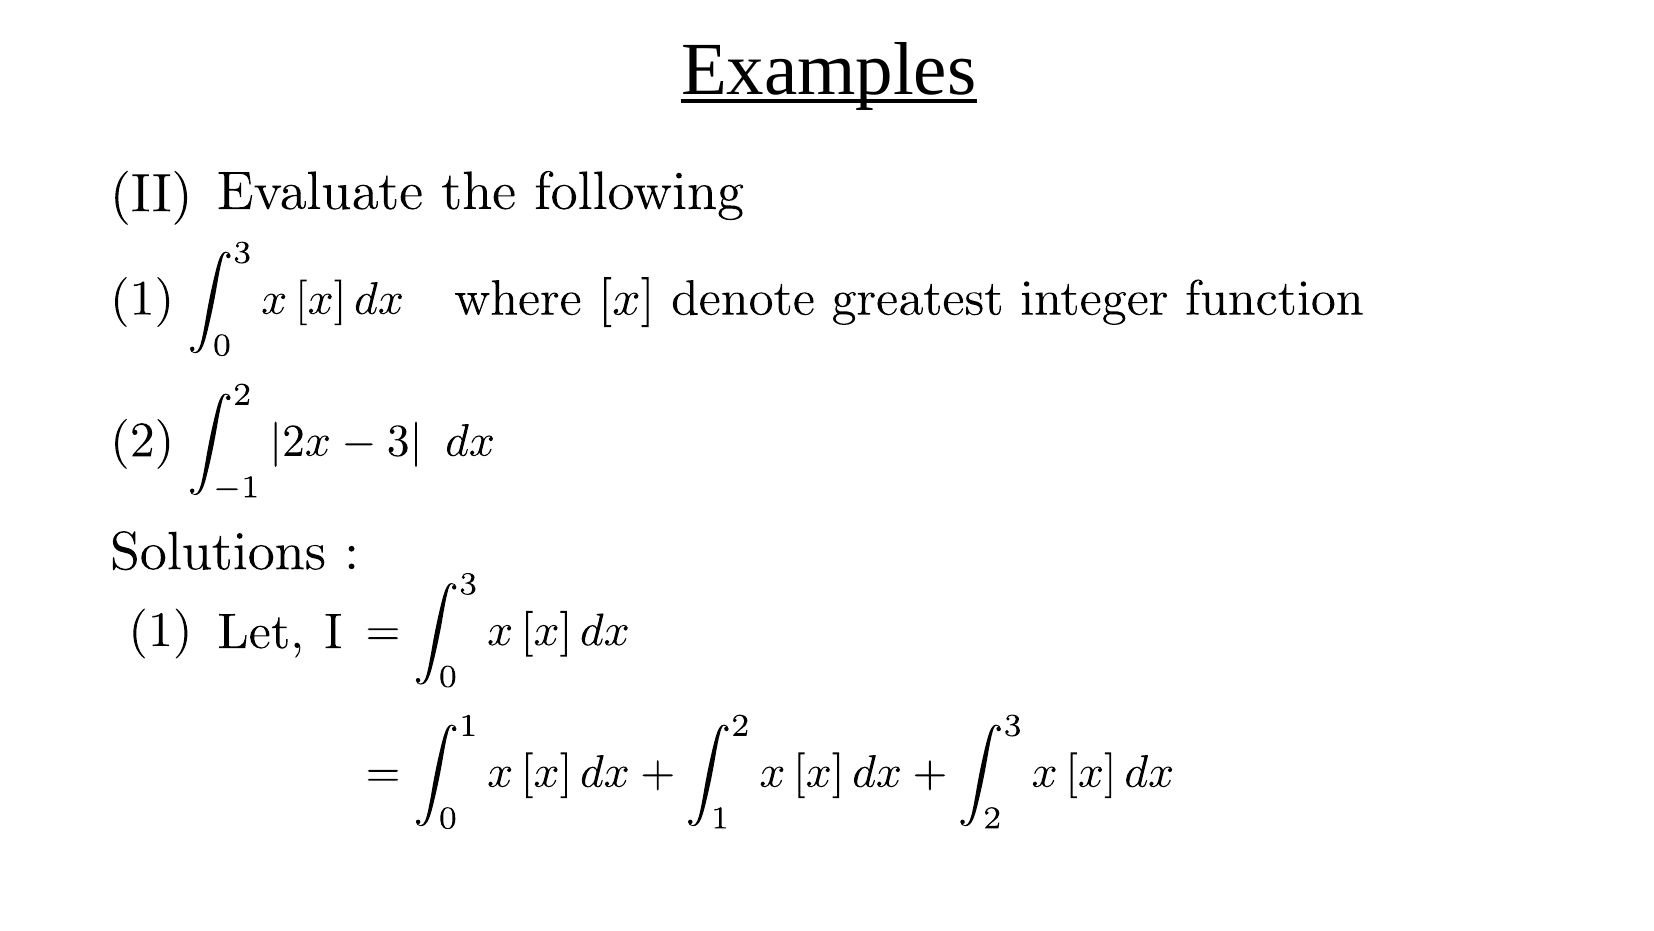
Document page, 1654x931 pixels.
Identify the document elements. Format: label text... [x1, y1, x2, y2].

text_box [218, 170, 744, 221]
text_box [367, 573, 628, 688]
subtitle [59, 154, 1607, 898]
text_box [112, 277, 170, 327]
text_box [219, 613, 301, 658]
text_box [325, 613, 341, 649]
text_box [455, 277, 1363, 328]
text_box [130, 608, 188, 659]
text_box [189, 383, 493, 498]
text_box [189, 241, 402, 357]
text_box [112, 418, 170, 469]
text_box [112, 531, 355, 571]
title Examples [84, 17, 1574, 121]
text_box [112, 170, 188, 225]
text_box [367, 714, 1173, 830]
